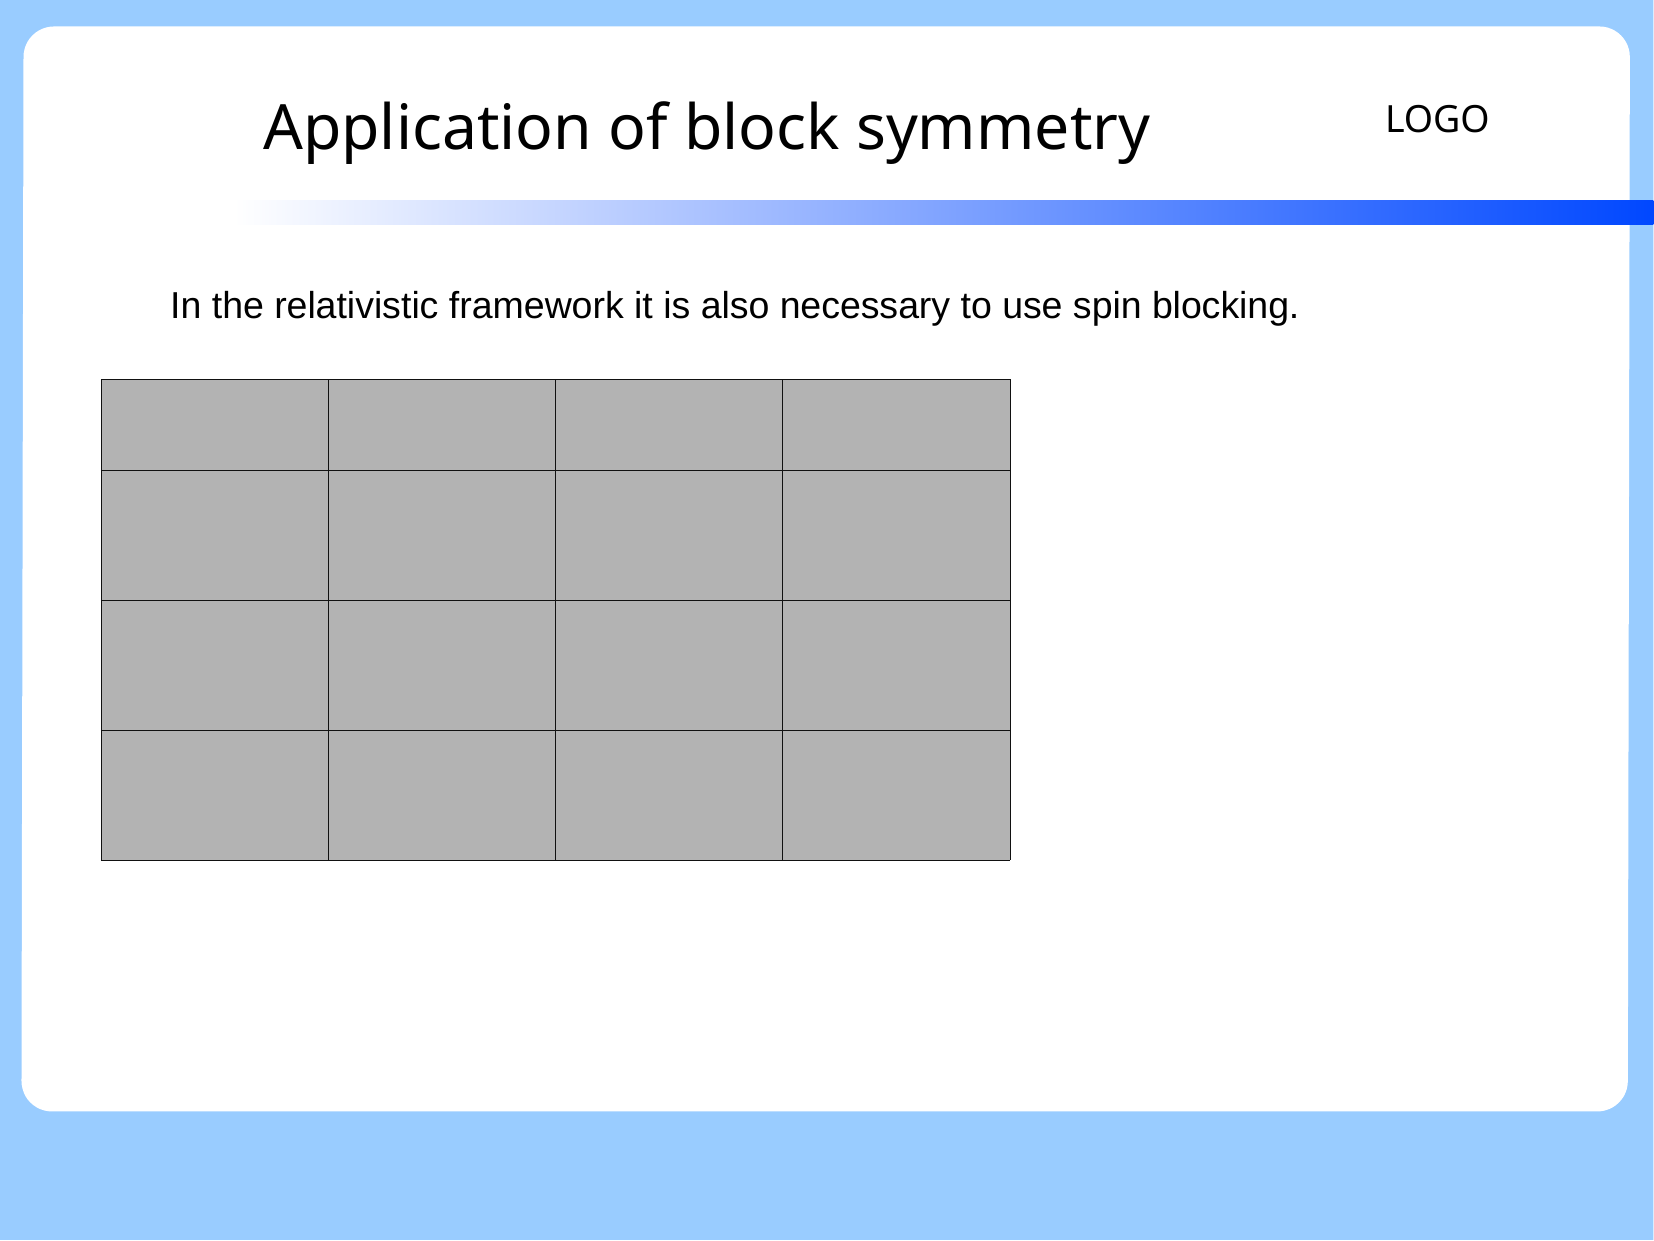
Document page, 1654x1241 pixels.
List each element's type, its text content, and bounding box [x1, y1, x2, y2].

table_header [783, 380, 1010, 470]
table_header [329, 380, 555, 470]
table_cell [102, 601, 328, 730]
table_cell [329, 731, 555, 860]
table_cell [556, 731, 782, 860]
text_box In the relativistic framework it is also necessary to use spin blocking. [120, 277, 1608, 983]
table_cell [783, 601, 1010, 730]
table_cell [783, 471, 1010, 600]
title Application of block symmetry [82, 49, 1332, 201]
table_header [556, 380, 782, 470]
picture [1382, 29, 1556, 195]
table_cell [102, 731, 328, 860]
table_cell [783, 731, 1010, 860]
table_cell [556, 471, 782, 600]
table_header [102, 380, 328, 470]
table_cell [329, 471, 555, 600]
table_cell [556, 601, 782, 730]
table_cell [329, 601, 555, 730]
table_cell [102, 471, 328, 600]
